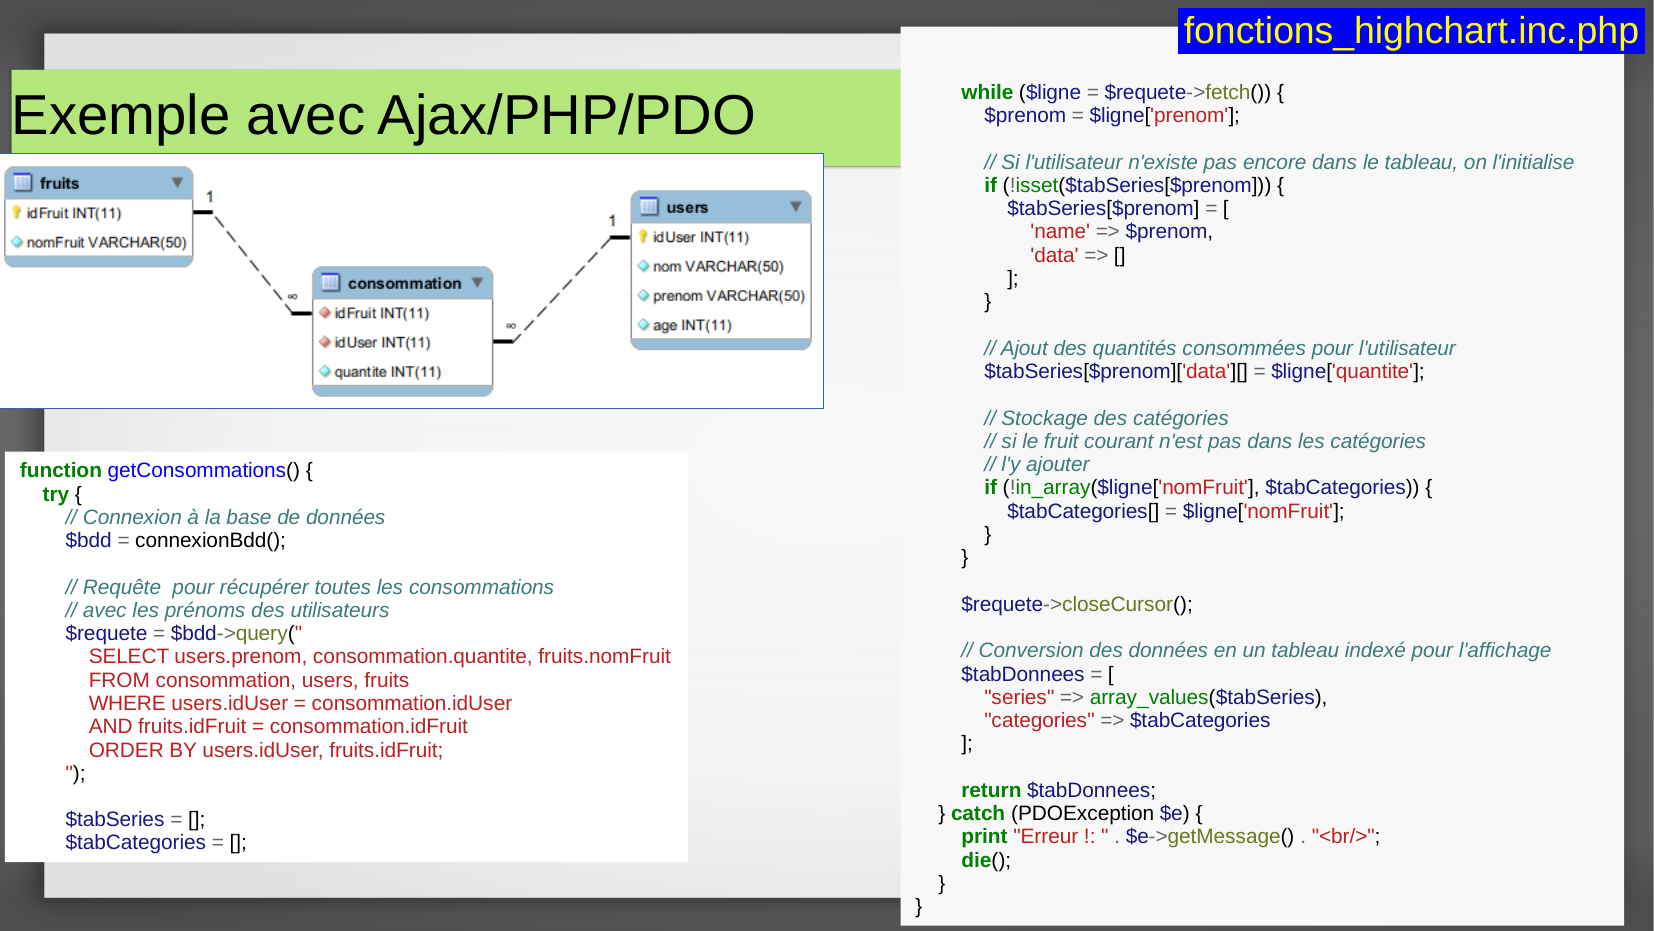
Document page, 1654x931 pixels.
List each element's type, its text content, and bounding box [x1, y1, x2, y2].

title Exemple avec Ajax/PHP/PDO [11, 70, 1193, 160]
picture [0, 0, 1654, 931]
text_box fonctions_highchart.inc.php [1178, 8, 1645, 54]
text_box while ($ligne = $requete->fetch()) { $prenom = $ligne['prenom']; // Si l'utilisateur n'existe pas encore dans le tableau, on l'initialise if (!isset($tabSeries[$prenom])) { $tabSeries[$prenom] = [ 'name' => $prenom, 'data' => [] ]; } // Ajout des quantités consommées pour l'utilisateur $tabSeries[$prenom]['data'][] = $ligne['quantite']; // Stockage des catégories // si le fruit courant n'est pas dans les catégories // l'y ajouter if (!in_array($ligne['nomFruit'], $tabCategories)) { $tabCategories[] = $ligne['nomFruit']; } } $requete->closeCursor(); // Conversion des données en un tableau indexé pour l'affichage $tabDonnees = [ "series" => array_values($tabSeries), "categories" => $tabCategories ]; return $tabDonnees; } catch (PDOException $e) { print "Erreur !: " . $e->getMessage() . "<br/>"; die(); } } [900, 26, 1625, 926]
text_box function getConsommations() { try { // Connexion à la base de données $bdd = connexionBdd(); // Requête pour récupérer toutes les consommations // avec les prénoms des utilisateurs $requete = $bdd->query(" SELECT users.prenom, consommation.quantite, fruits.nomFruit FROM consommation, users, fruits WHERE users.idUser = consommation.idUser AND fruits.idFruit = consommation.idFruit ORDER BY users.idUser, fruits.idFruit; "); $tabSeries = []; $tabCategories = []; [4, 451, 688, 863]
